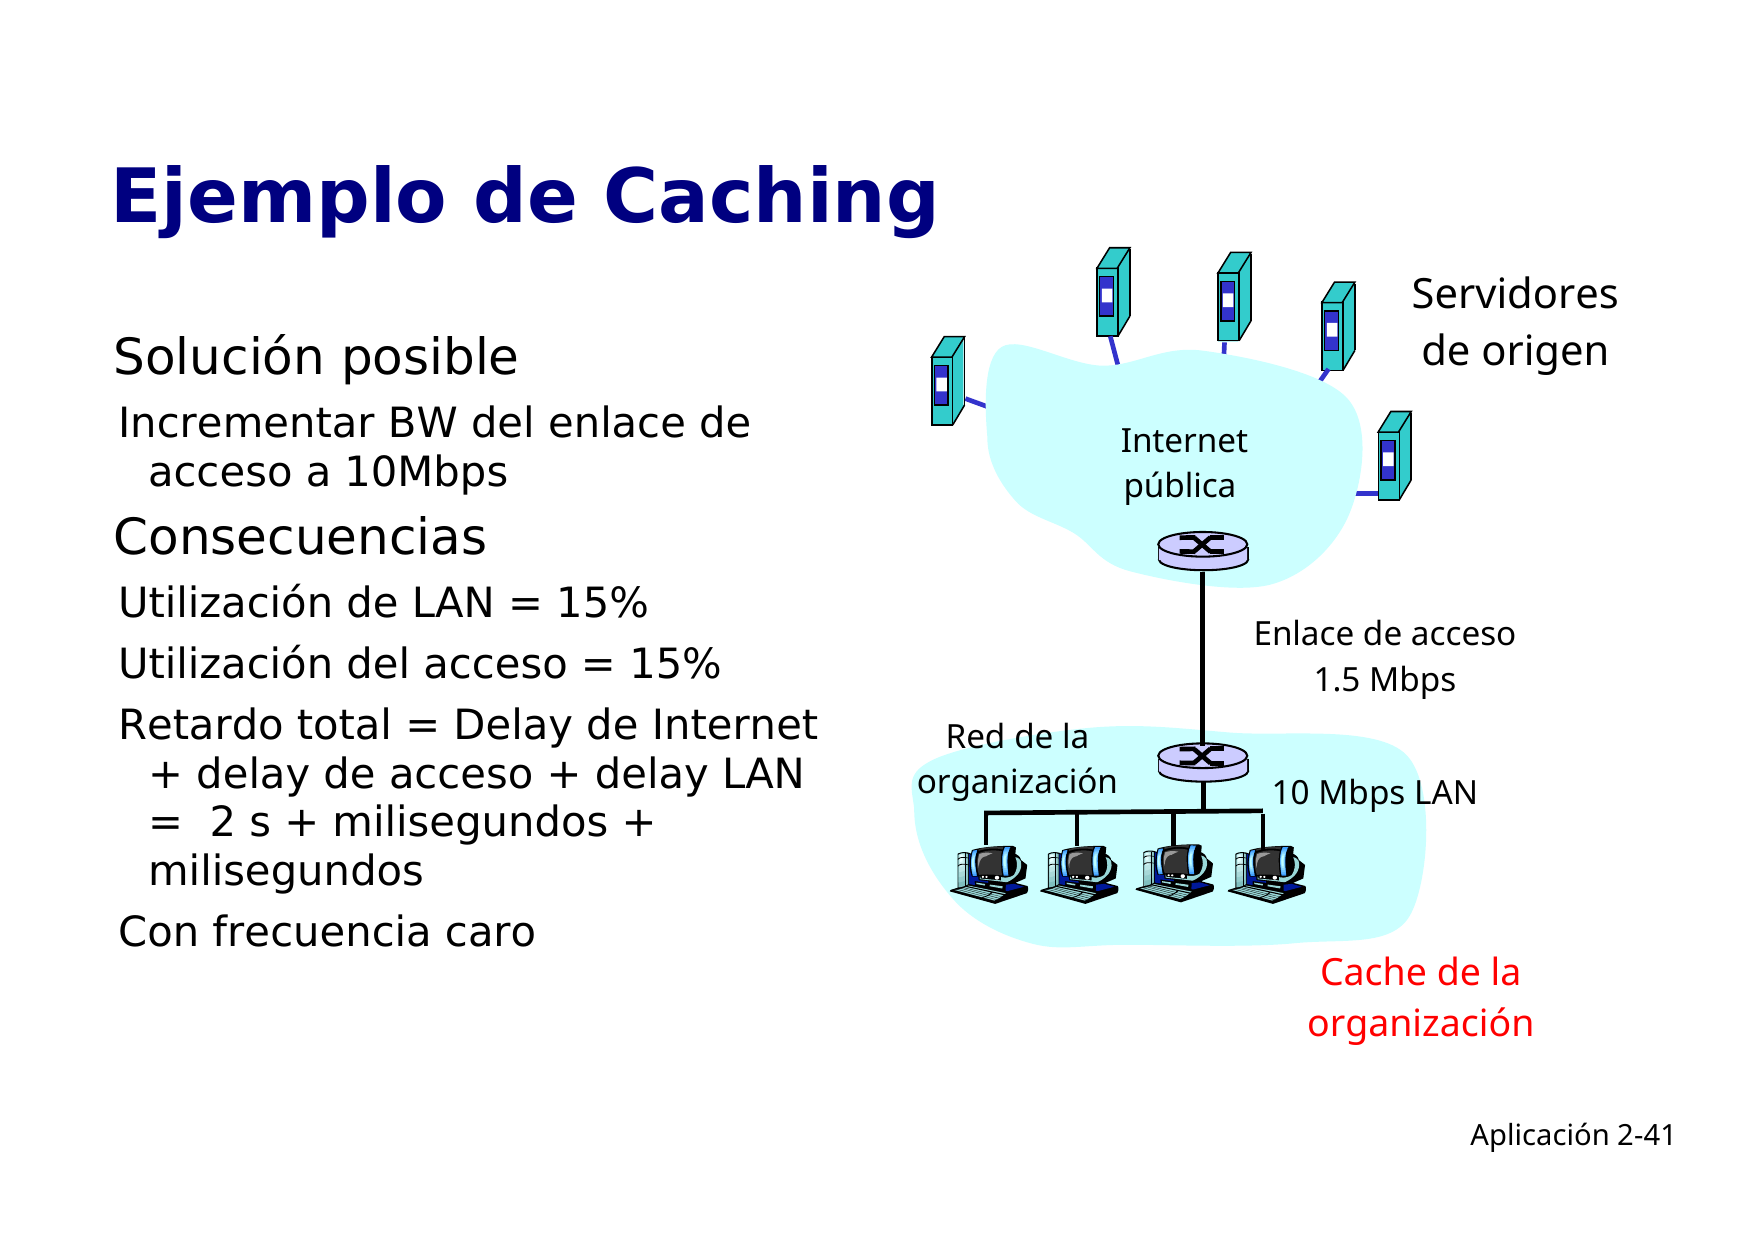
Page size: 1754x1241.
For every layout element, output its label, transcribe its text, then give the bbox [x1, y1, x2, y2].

text_box [957, 814, 1427, 948]
picture [949, 845, 1030, 904]
text_box Servidores de origen [1396, 256, 1635, 386]
text_box Enlace de acceso 1.5 Mbps [1238, 602, 1541, 709]
title Ejemplo de Caching [95, 88, 1671, 305]
text_box [1321, 282, 1355, 371]
text_box [1096, 247, 1130, 337]
picture [1135, 843, 1216, 903]
text_box [1217, 252, 1252, 342]
text_box Cache de la organización [1292, 938, 1550, 1056]
text_box [914, 811, 984, 895]
text_box 10 Mbps LAN [1256, 761, 1494, 823]
text_box Red de la organización [902, 704, 1134, 811]
picture [1040, 845, 1120, 904]
text_box [1134, 726, 1412, 809]
list Solución posible Incrementar BW del enlace de acceso a 10Mbps Consecuencias Utilización de LAN = 15% Utilización del acceso = 15% Retardo total = Delay de Internet + delay de acceso + delay LAN = 2 s + milisegundos + milisegundos Con frecuencia caro [95, 320, 865, 1125]
text_box [1378, 411, 1412, 501]
text_box Internet pública [1097, 409, 1264, 516]
picture [1227, 845, 1308, 904]
text_box [931, 336, 965, 426]
text_box [985, 344, 1363, 588]
